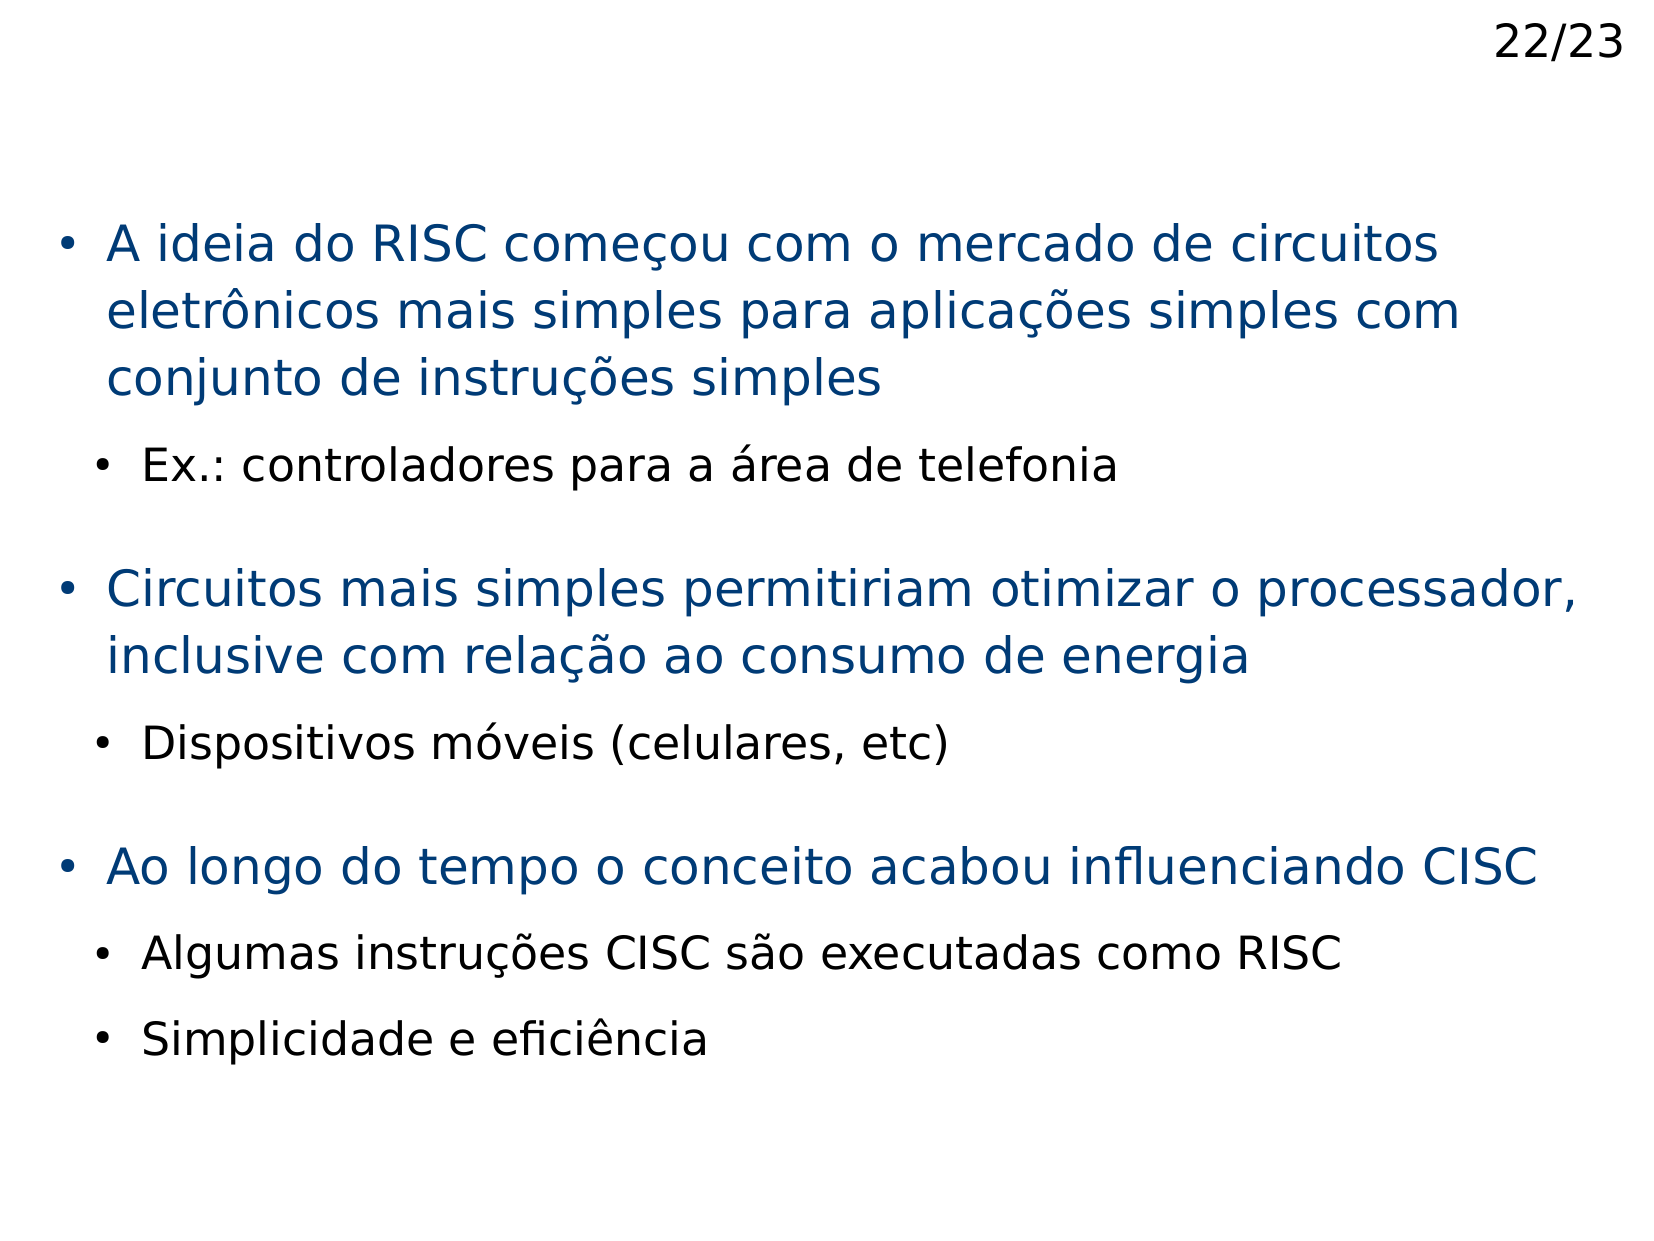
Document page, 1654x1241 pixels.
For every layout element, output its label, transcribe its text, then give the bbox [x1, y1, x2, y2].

list A ideia do RISC começou com o mercado de circuitos eletrônicos mais simples para aplicações simples com conjunto de instruções simples Ex.: controladores para a área de telefonia Circuitos mais simples permitiriam otimizar o processador, inclusive com relação ao consumo de energia Dispositivos móveis (celulares, etc) Ao longo do tempo o conceito acabou influenciando CISC Algumas instruções CISC são executadas como RISC Simplicidade e eficiência [59, 206, 1625, 1211]
